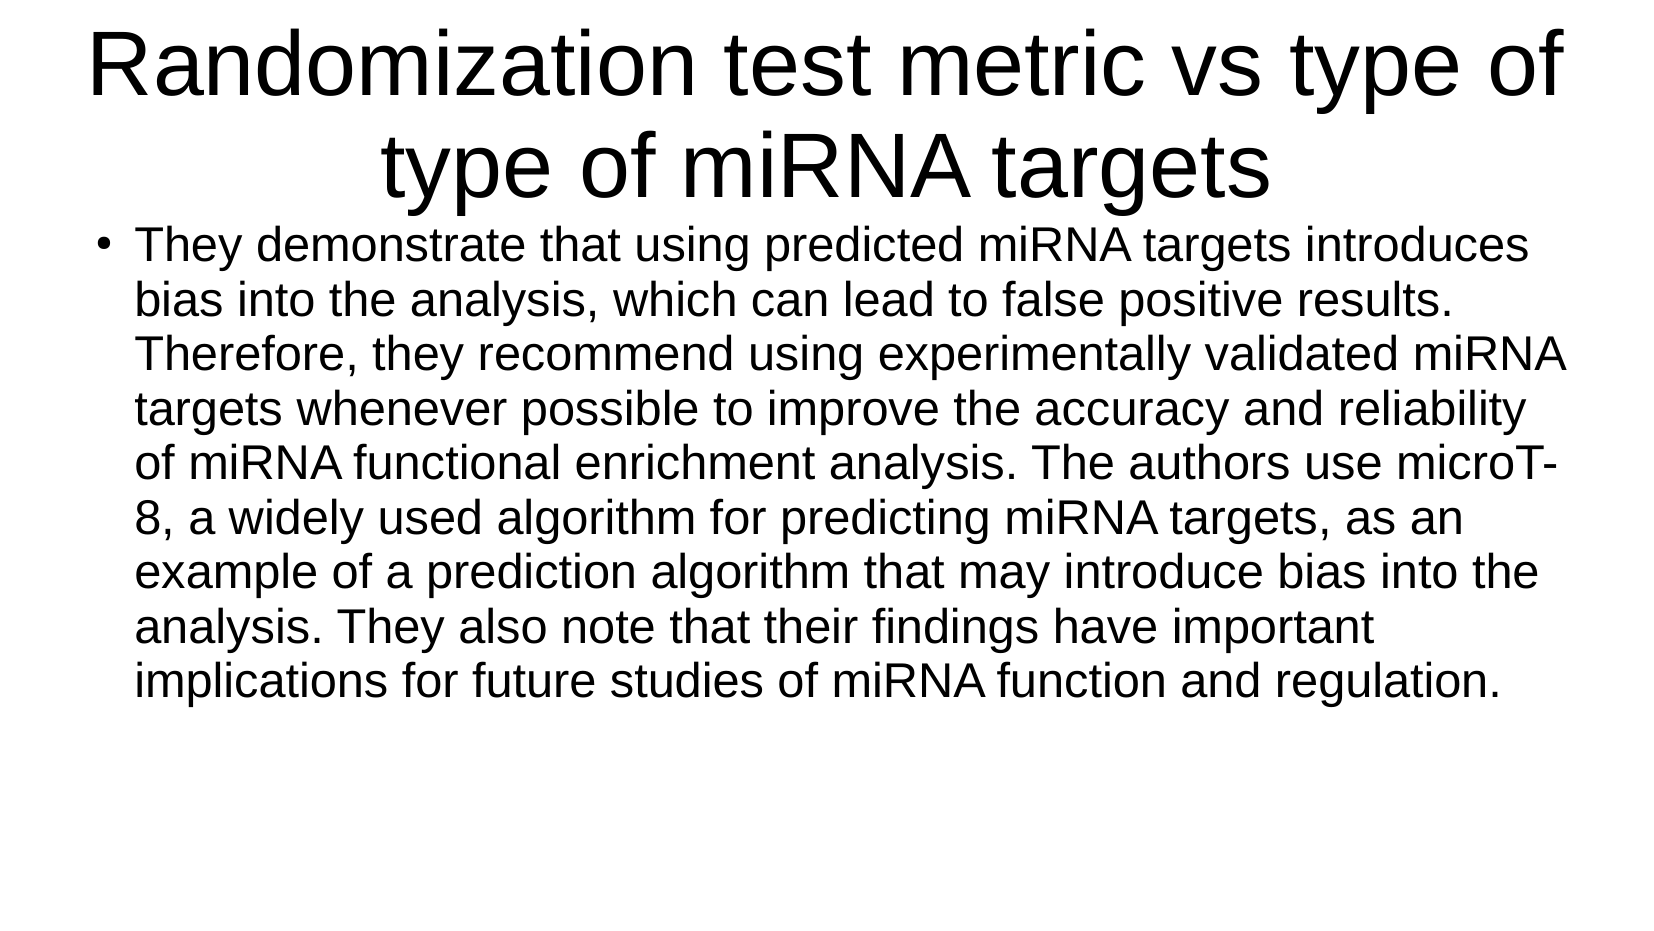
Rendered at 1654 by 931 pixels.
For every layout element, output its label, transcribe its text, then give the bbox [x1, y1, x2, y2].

list They demonstrate that using predicted miRNA targets introduces bias into the analysis, which can lead to false positive results. Therefore, they recommend using experimentally validated miRNA targets whenever possible to improve the accuracy and reliability of miRNA functional enrichment analysis. The authors use microT-8, a widely used algorithm for predicting miRNA targets, as an example of a prediction algorithm that may introduce bias into the analysis. They also note that their findings have important implications for future studies of miRNA function and regulation. [82, 217, 1571, 758]
title Randomization test metric vs type of type of miRNA targets [82, 12, 1571, 217]
